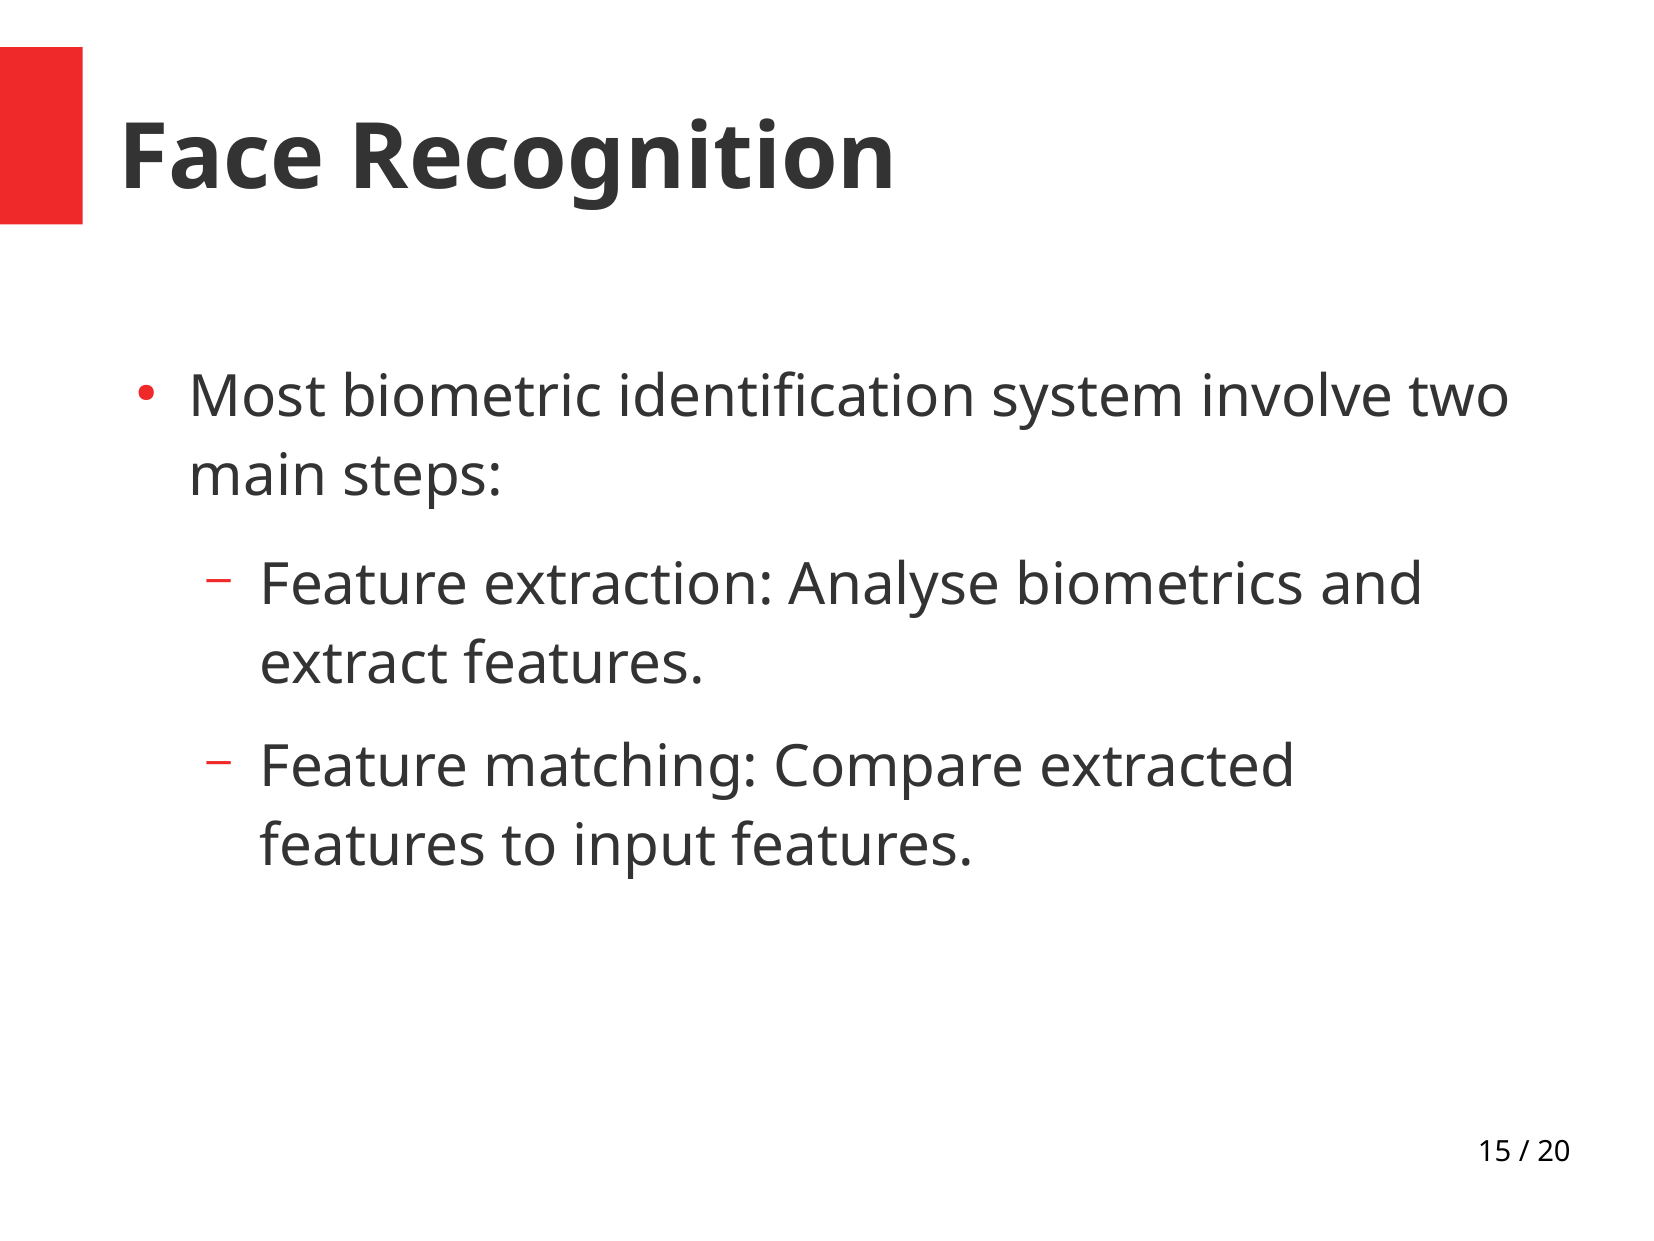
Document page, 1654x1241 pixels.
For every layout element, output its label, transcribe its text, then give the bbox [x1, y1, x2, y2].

list Most biometric identification system involve two main steps: Feature extraction: Analyse biometrics and extract features. Feature matching: Compare extracted features to input features. [118, 354, 1536, 1074]
title Face Recognition [118, 49, 1571, 257]
